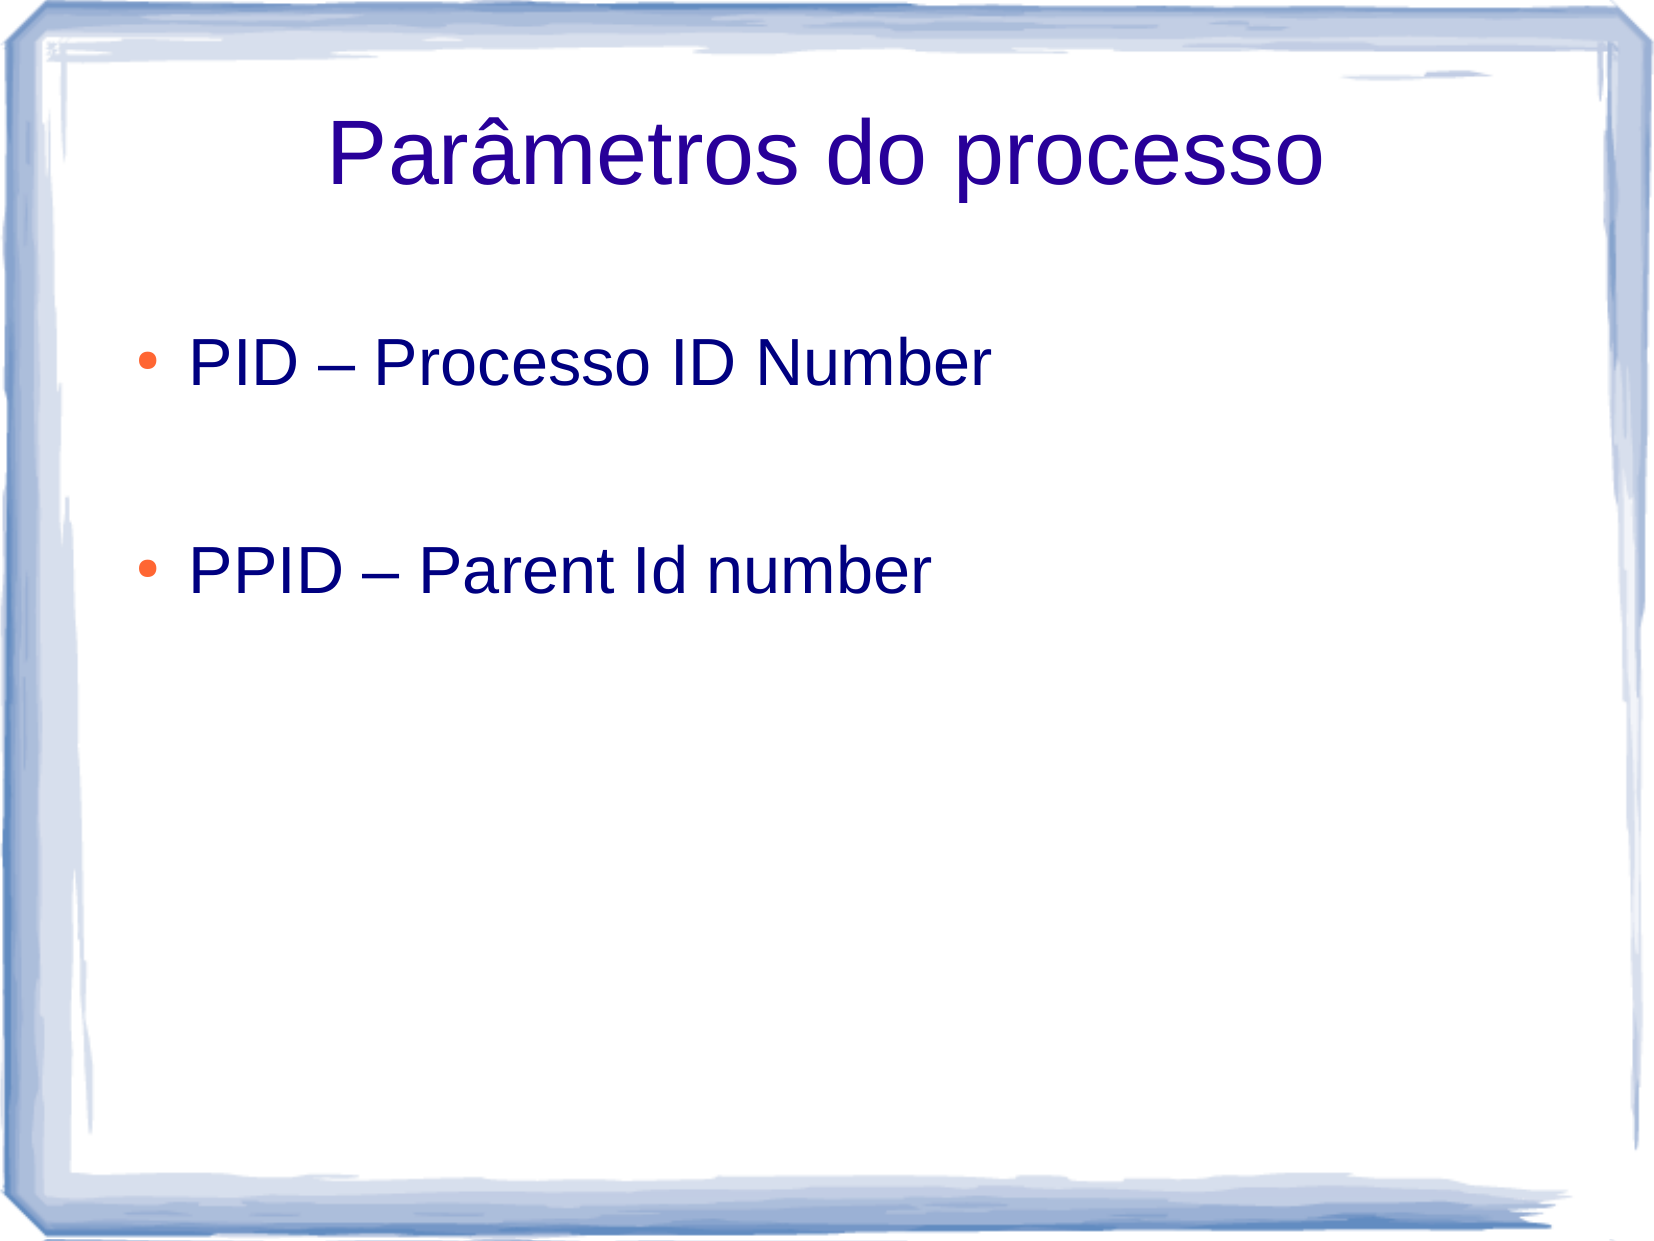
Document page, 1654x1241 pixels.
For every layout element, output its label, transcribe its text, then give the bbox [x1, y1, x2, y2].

title Parâmetros do processo [82, 49, 1571, 257]
list PID – Processo ID Number PPID – Parent Id number [118, 324, 1571, 1045]
picture [0, 0, 1654, 1241]
